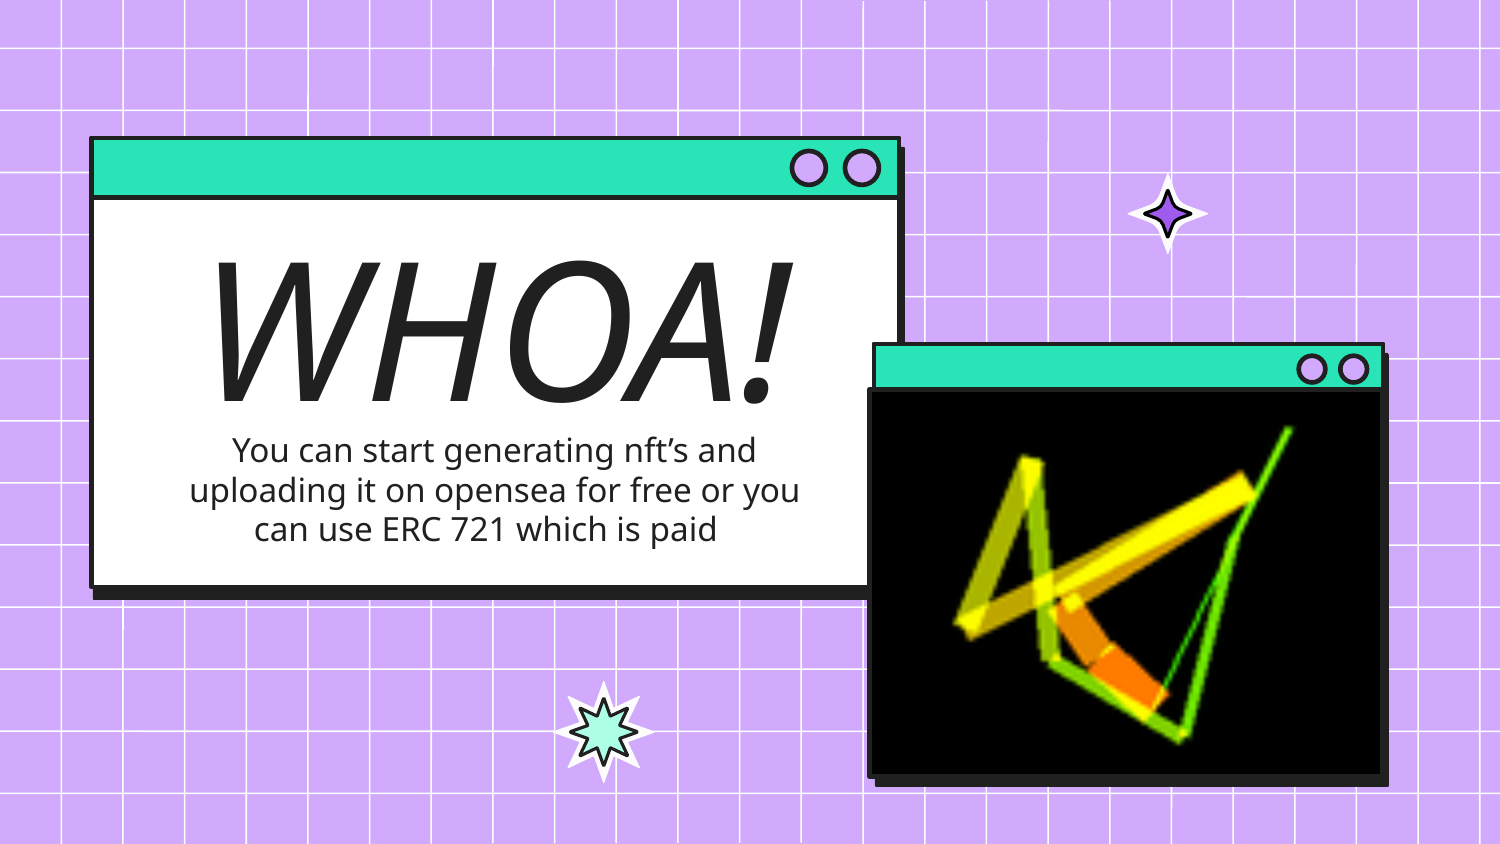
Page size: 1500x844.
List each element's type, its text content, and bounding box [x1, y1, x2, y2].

text_box [873, 344, 1383, 387]
text_box [91, 138, 899, 198]
subtitle You can start generating nft’s and uploading it on opensea for free or you can use ERC 721 which is paid [146, 414, 845, 559]
text_box [553, 680, 655, 784]
title WHOA! [83, 192, 908, 414]
picture [871, 391, 1381, 774]
text_box [1127, 173, 1208, 255]
